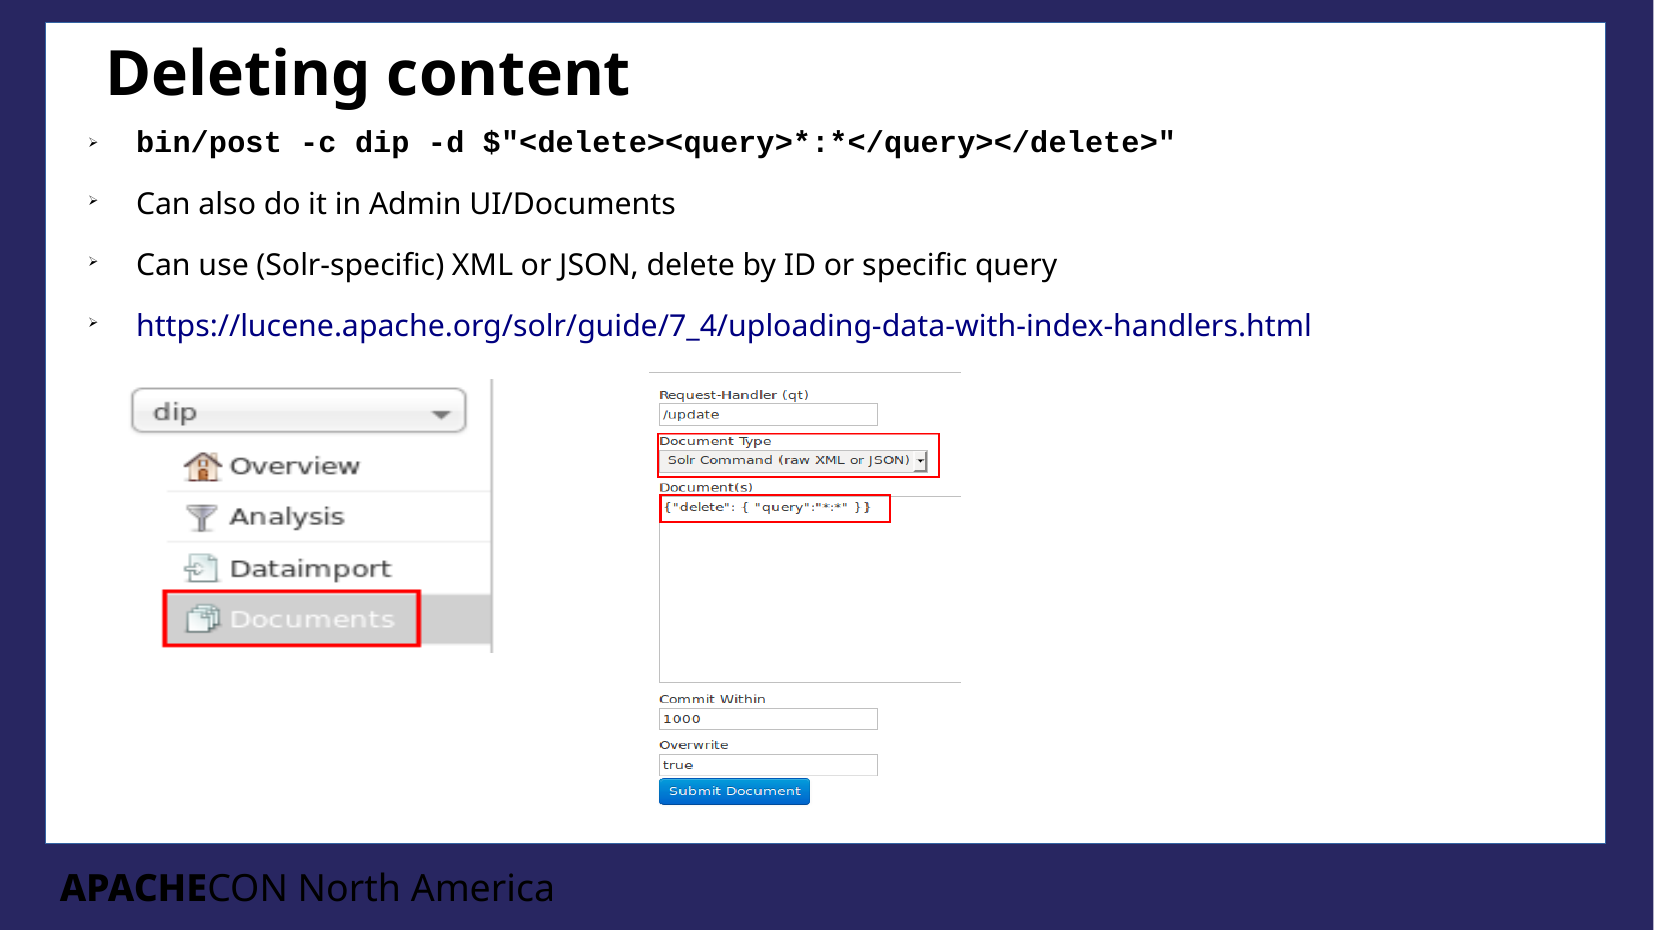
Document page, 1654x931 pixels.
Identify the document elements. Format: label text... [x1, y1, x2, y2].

picture [649, 370, 961, 816]
picture [120, 379, 496, 653]
title Deleting content [105, 32, 1546, 110]
list bin/post -c dip -d $"<delete><query>*:*</query></delete>" Can also do it in Admin UI/Documents Can use (Solr-specific) XML or JSON, delete by ID or specific query https://lucene.apache.org/solr/guide/7_4/uploading-data-with-index-handlers.html [71, 127, 1561, 346]
